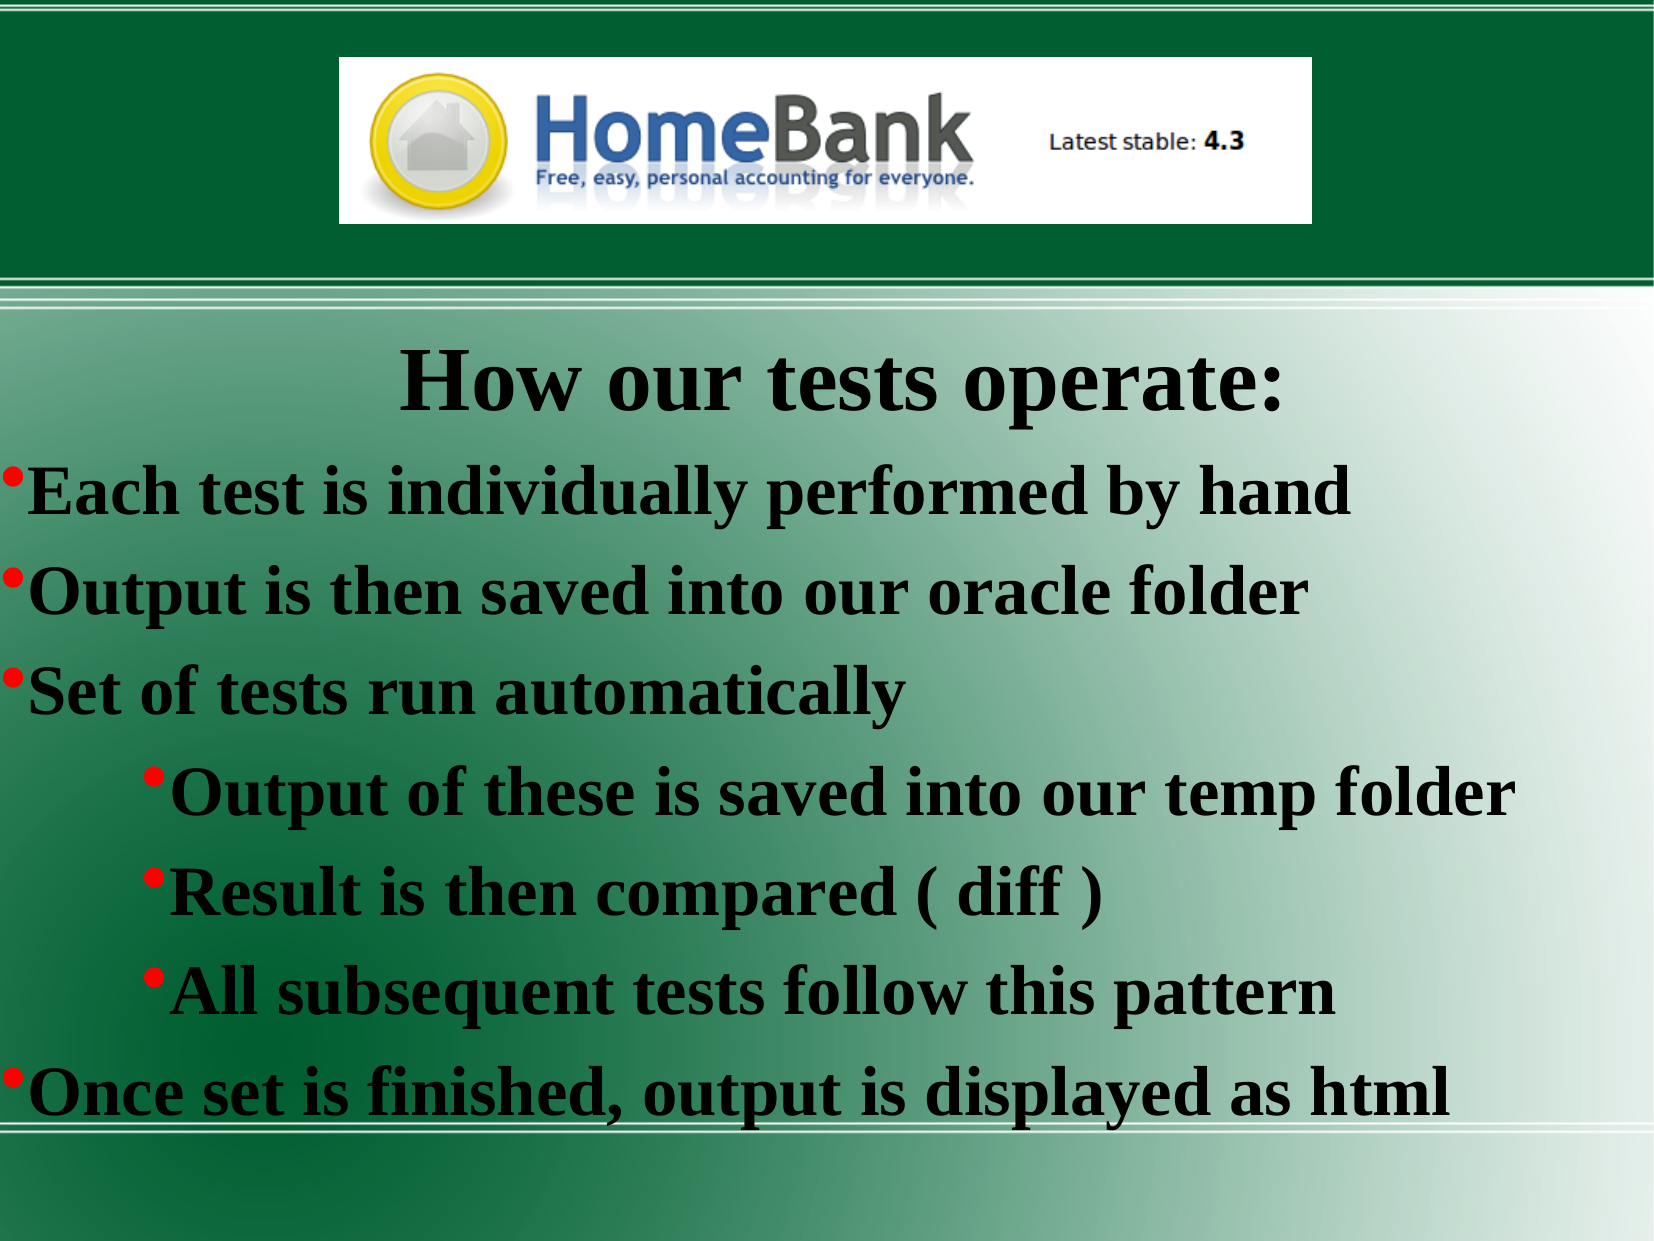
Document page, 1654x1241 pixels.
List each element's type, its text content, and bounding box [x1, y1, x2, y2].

picture [0, 1114, 1654, 1241]
picture [0, 0, 1654, 332]
text_box How our tests operate: Each test is individually performed by hand Output is then saved into our oracle folder Set of tests run automatically Output of these is saved into our temp folder Result is then compared ( diff ) All subsequent tests follow this pattern Once set is finished, output is displayed as html [0, 332, 1654, 1114]
